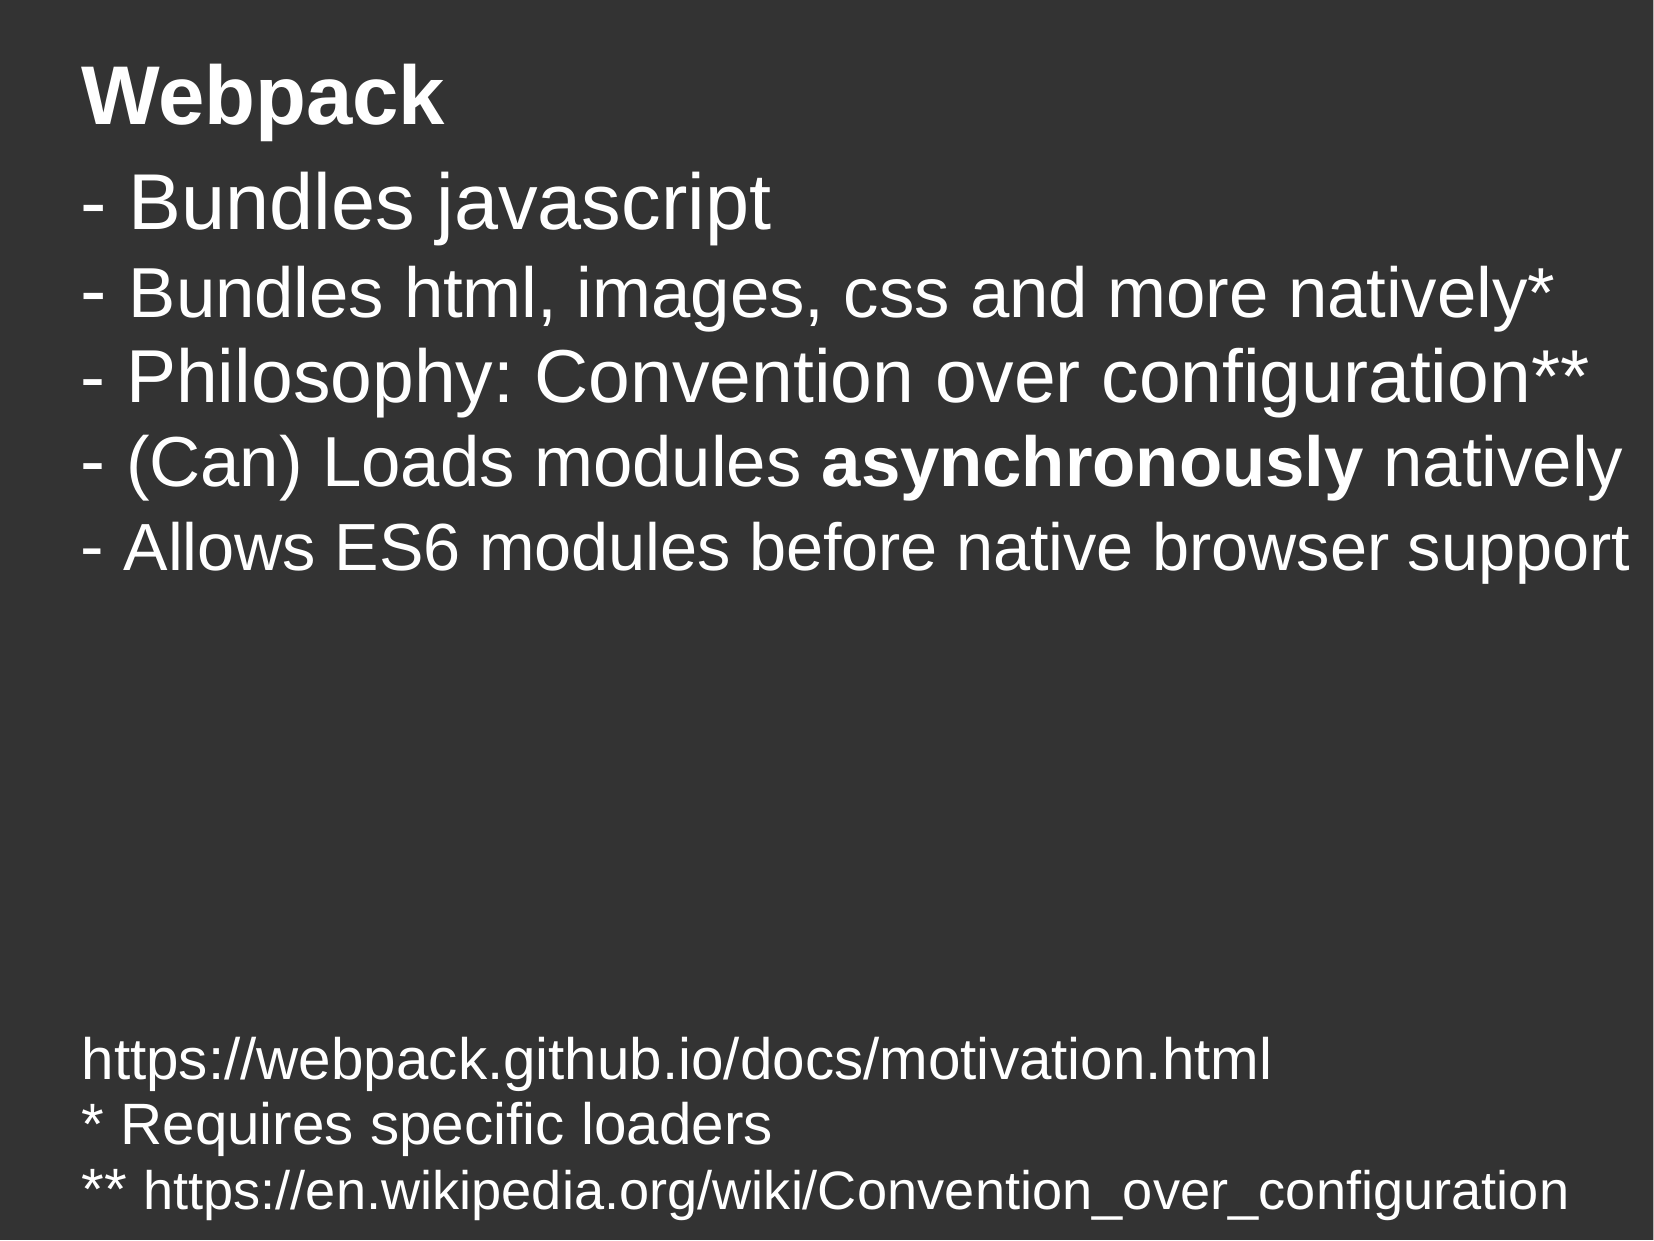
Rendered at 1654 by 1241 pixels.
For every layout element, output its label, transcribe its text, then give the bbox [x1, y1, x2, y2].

title - Bundles javascript - Bundles html, images, css and more natively* - Philosophy: Convention over configuration** - (Can) Loads modules asynchronously natively - Allows ES6 modules before native browser support [80, 157, 1654, 773]
title Webpack [81, 49, 1570, 257]
title https://webpack.github.io/docs/motivation.html * Requires specific loaders ** https://en.wikipedia.org/wiki/Convention_over_configuration [81, 994, 1636, 1241]
